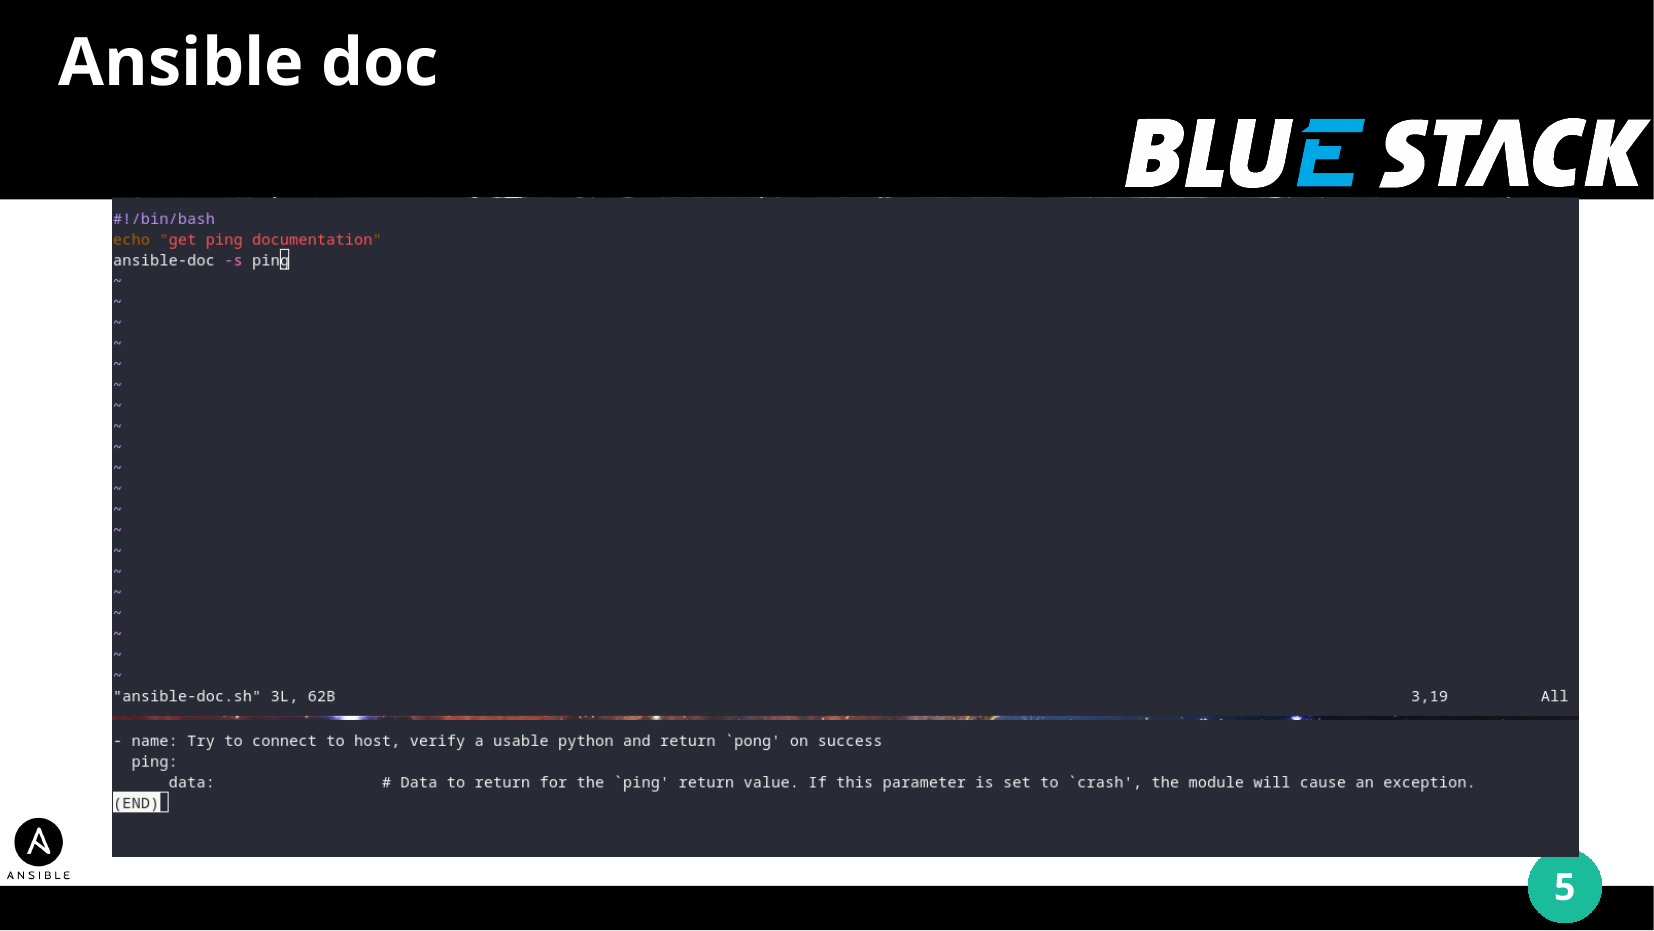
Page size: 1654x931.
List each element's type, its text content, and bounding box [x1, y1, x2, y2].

picture [0, 811, 76, 887]
picture [1125, 118, 1651, 188]
picture [112, 197, 1579, 857]
title Ansible doc [59, 0, 1595, 119]
